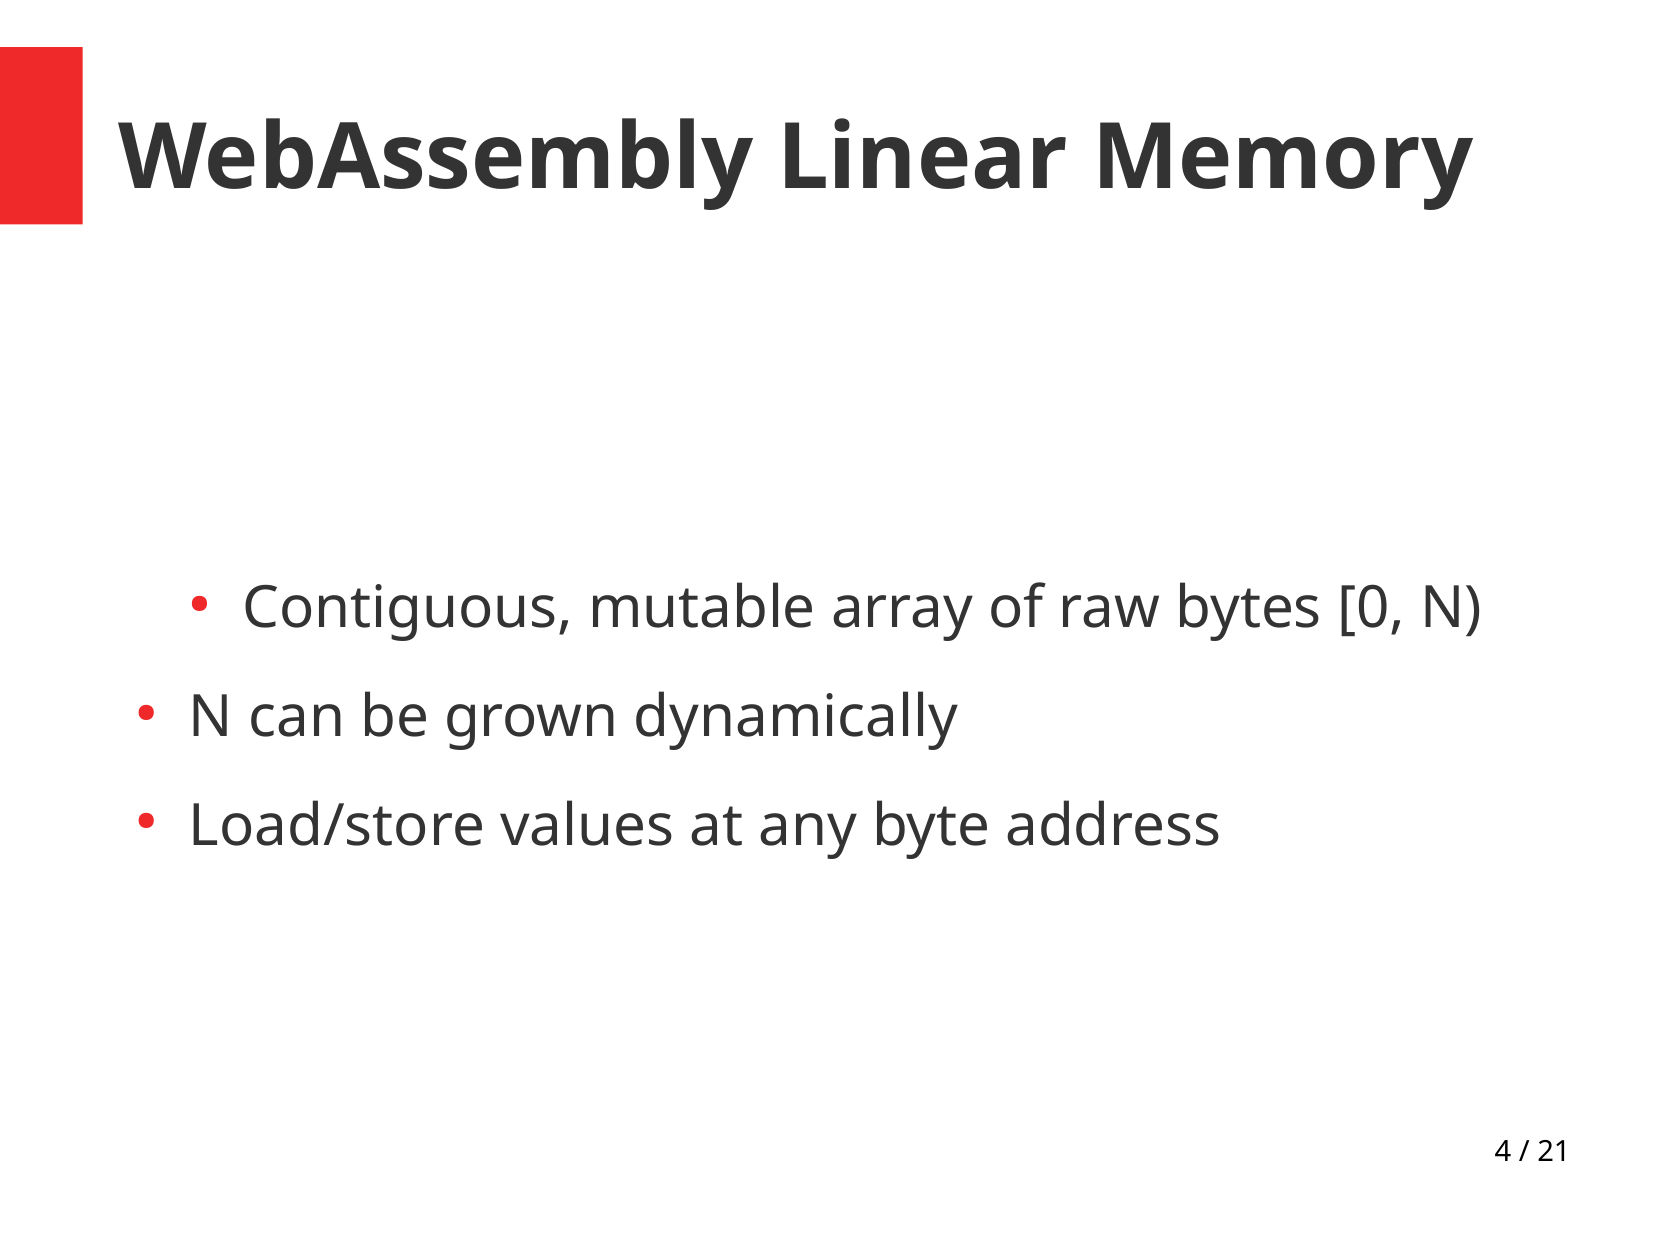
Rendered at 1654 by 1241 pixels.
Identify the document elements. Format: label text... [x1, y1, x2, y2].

title WebAssembly Linear Memory [118, 45, 1571, 260]
list Contiguous, mutable array of raw bytes [0, N) N can be grown dynamically Load/store values at any byte address [118, 354, 1536, 1074]
